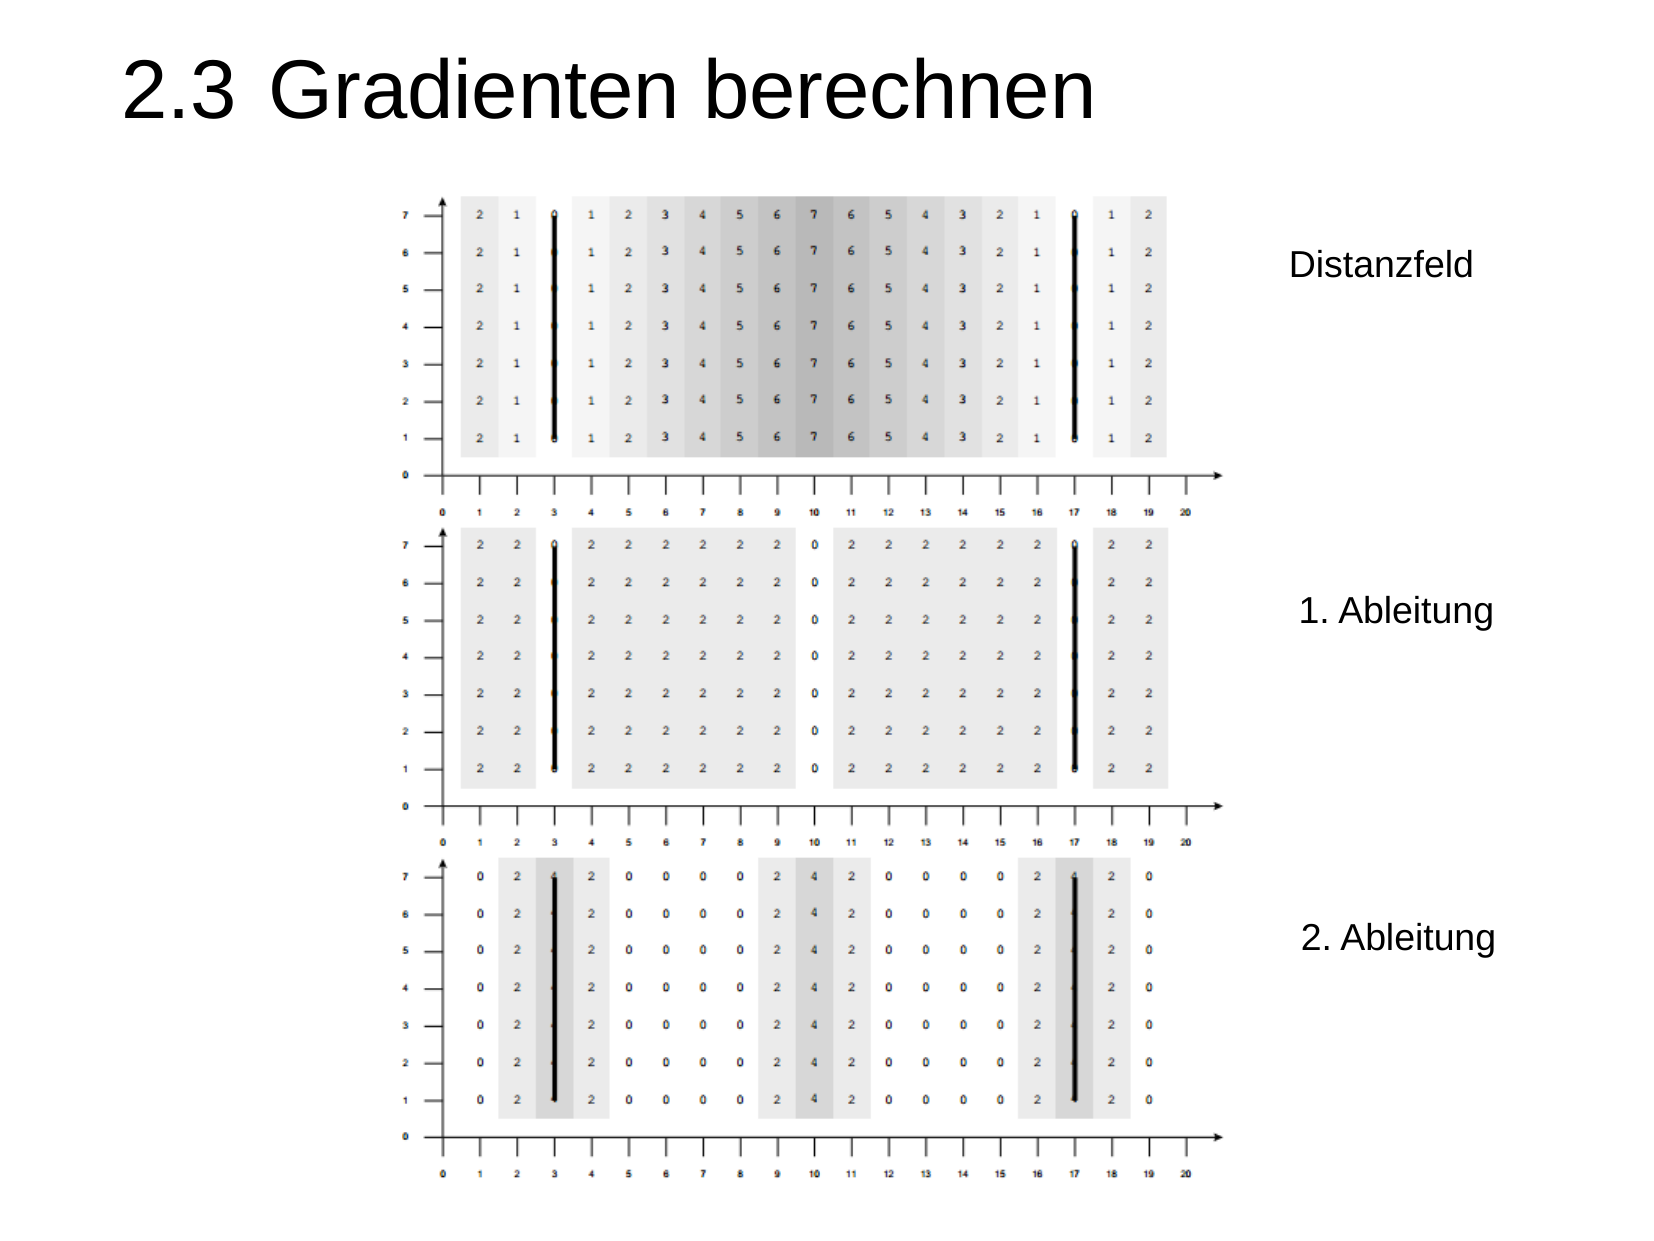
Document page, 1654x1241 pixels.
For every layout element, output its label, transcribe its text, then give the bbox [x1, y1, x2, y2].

text_box 2. Ableitung [1275, 909, 1524, 967]
text_box 2.3 Gradienten berechnen [106, 35, 1607, 144]
text_box Distanzfeld [1263, 236, 1512, 294]
picture [389, 195, 1236, 1188]
text_box 1. Ableitung [1273, 582, 1522, 640]
